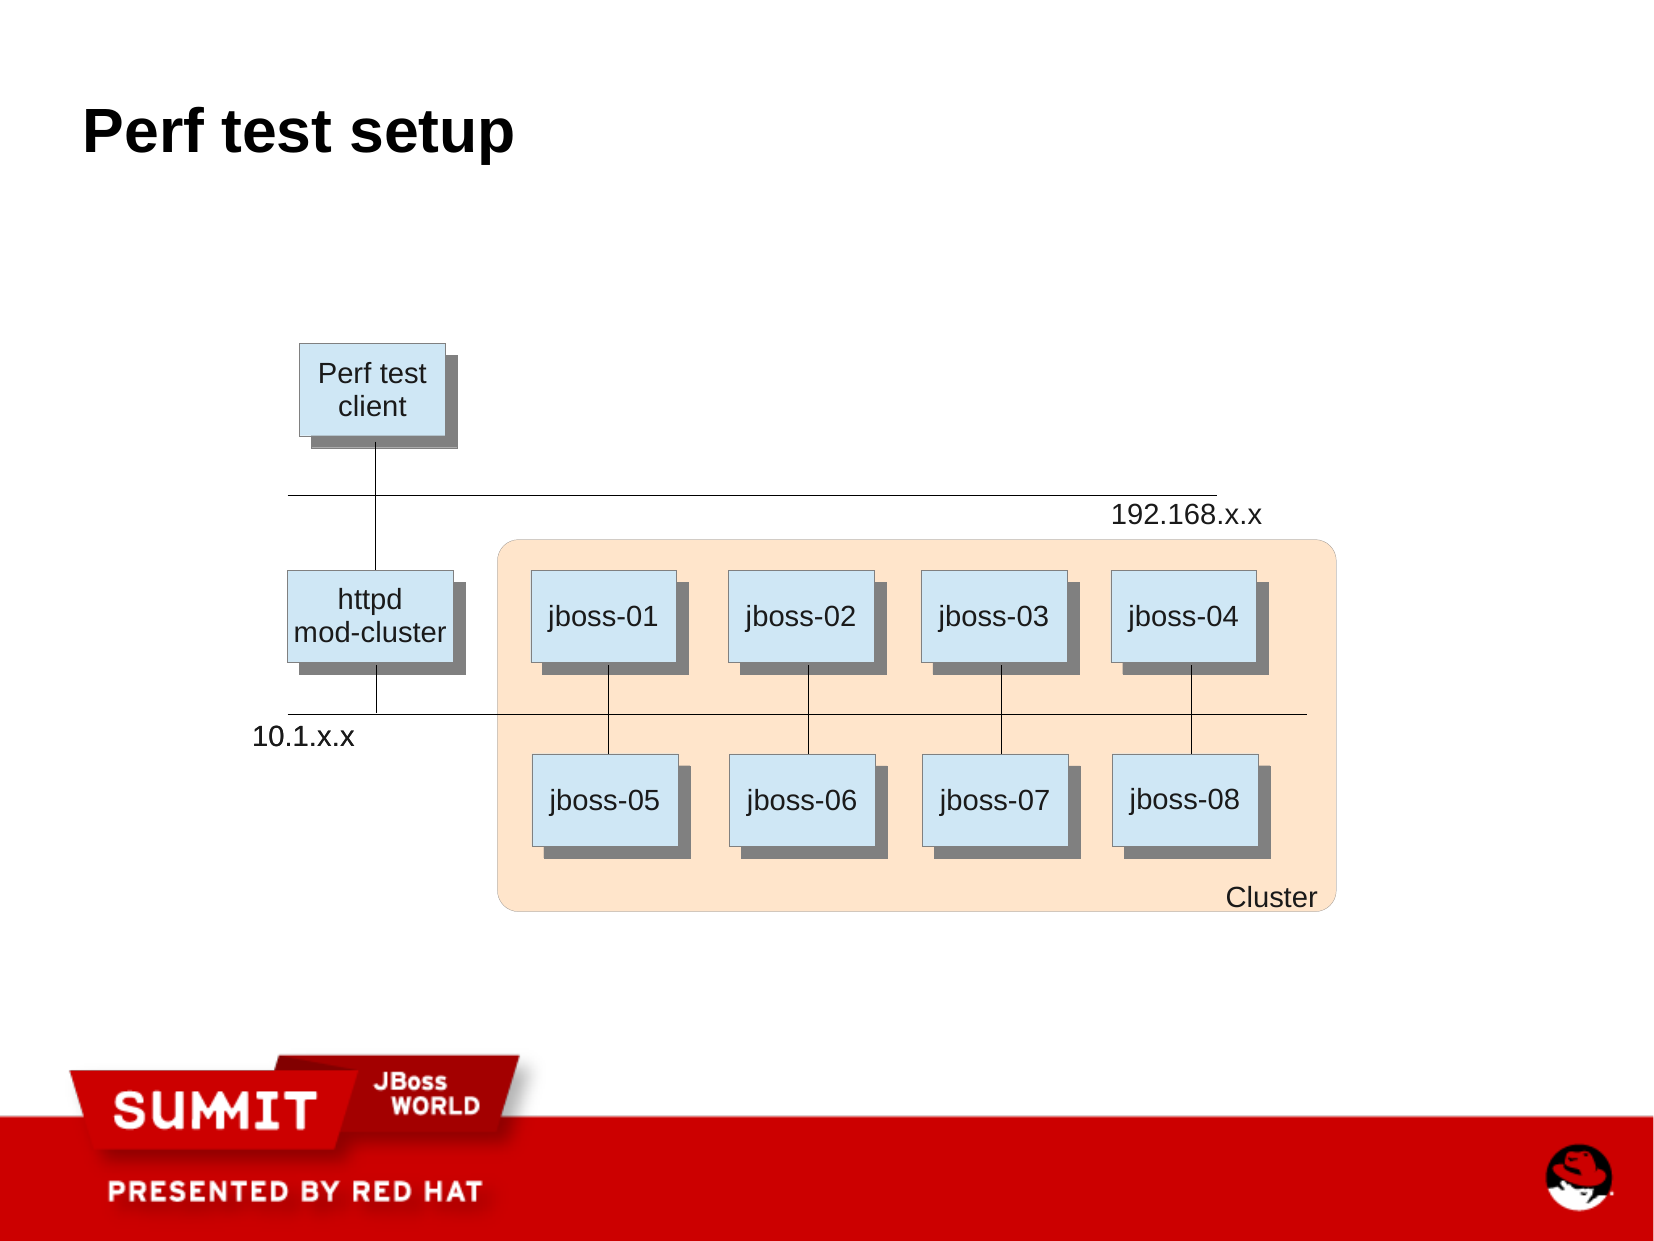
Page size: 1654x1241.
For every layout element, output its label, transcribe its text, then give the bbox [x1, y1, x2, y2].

picture [0, 1043, 1654, 1241]
title Perf test setup [82, 37, 1571, 226]
chart [133, 238, 1545, 1025]
